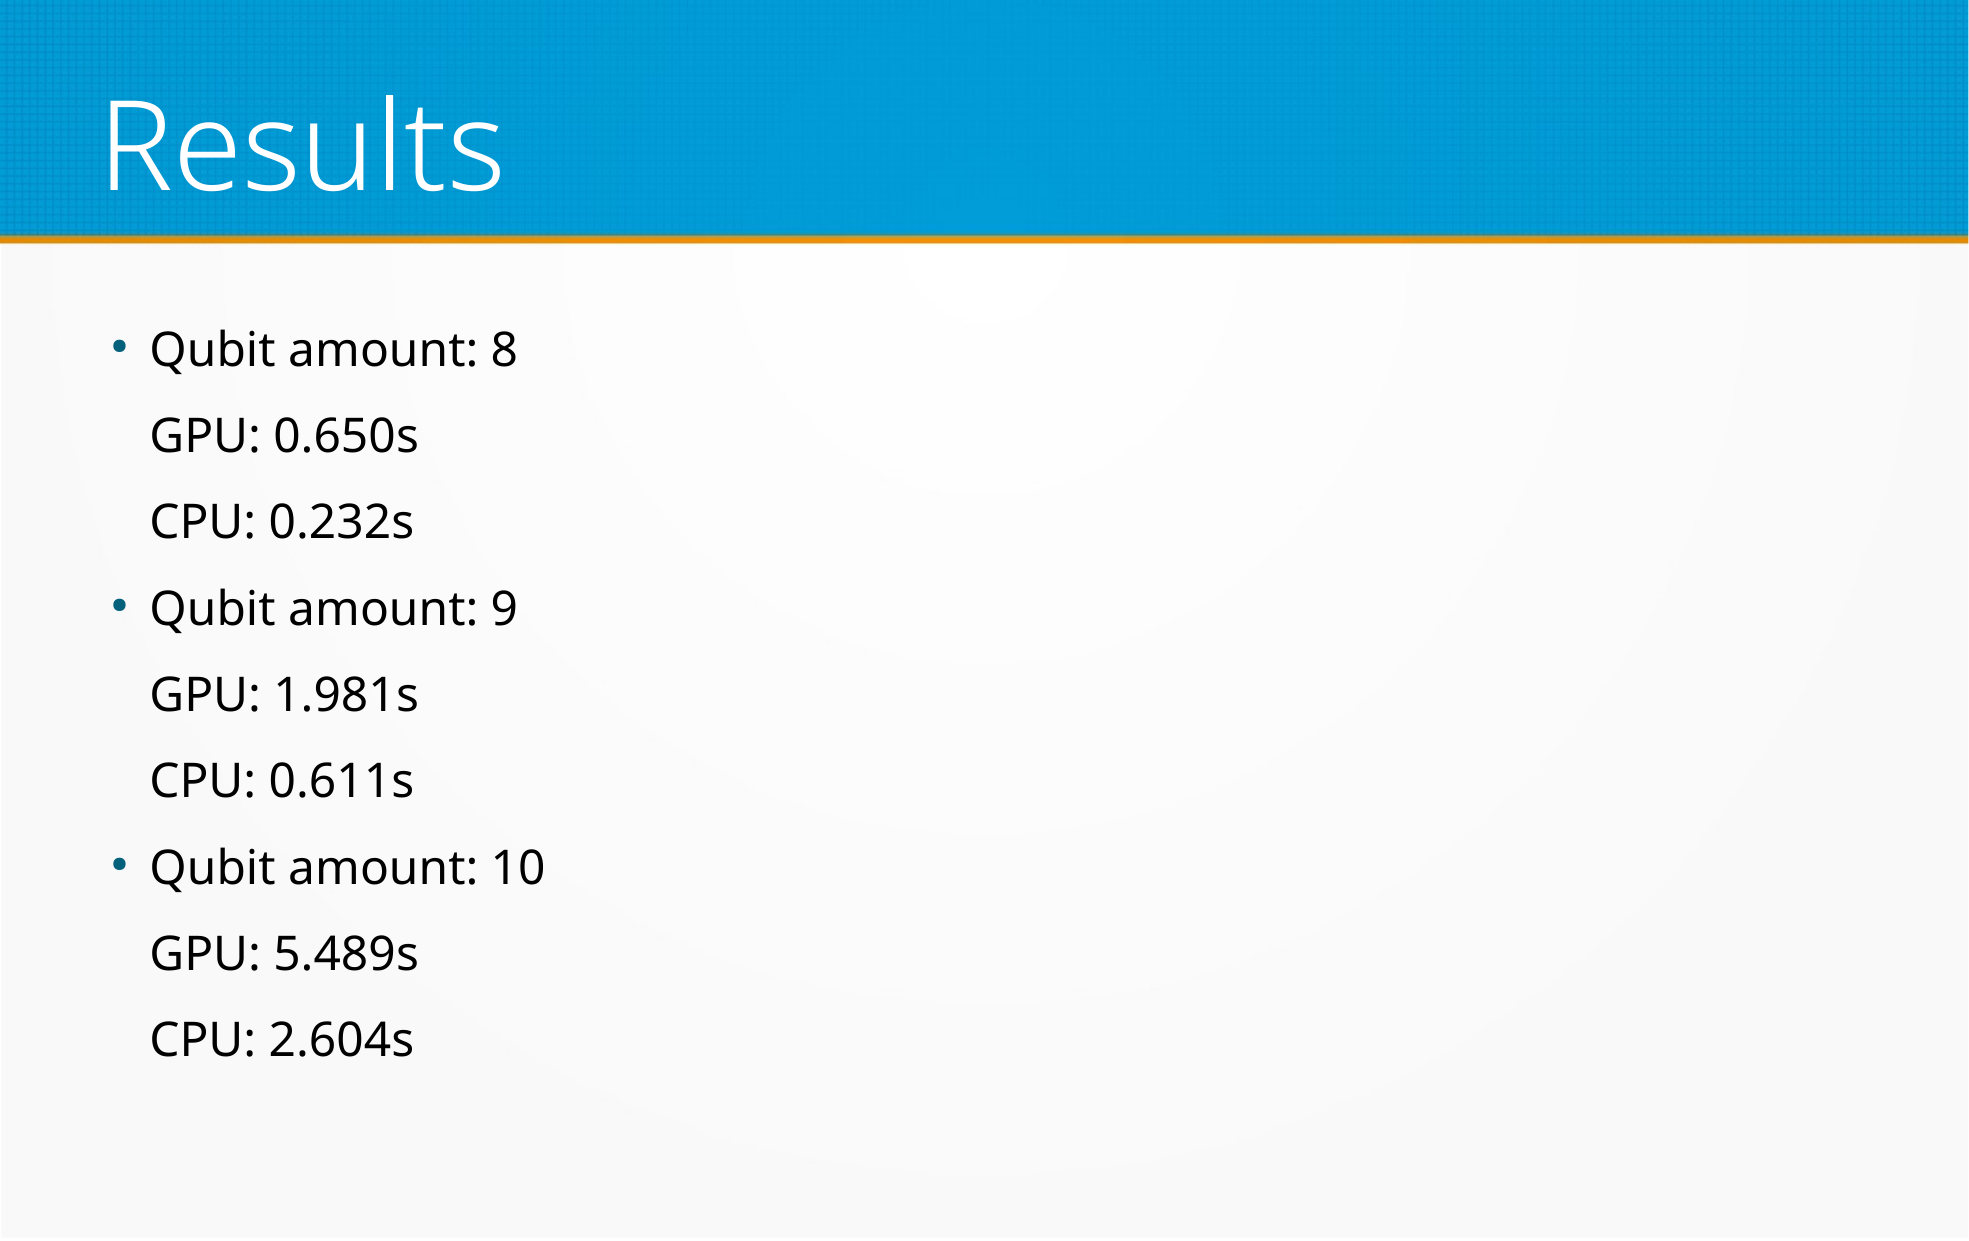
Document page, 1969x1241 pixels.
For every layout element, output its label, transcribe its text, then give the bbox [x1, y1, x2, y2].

title Results [98, 19, 1870, 227]
picture [0, 233, 1969, 1241]
list Qubit amount: 8 GPU: 0.650s CPU: 0.232s Qubit amount: 9 GPU: 1.981s CPU: 0.611s Qubit amount: 10 GPU: 5.489s CPU: 2.604s [98, 315, 1861, 1081]
